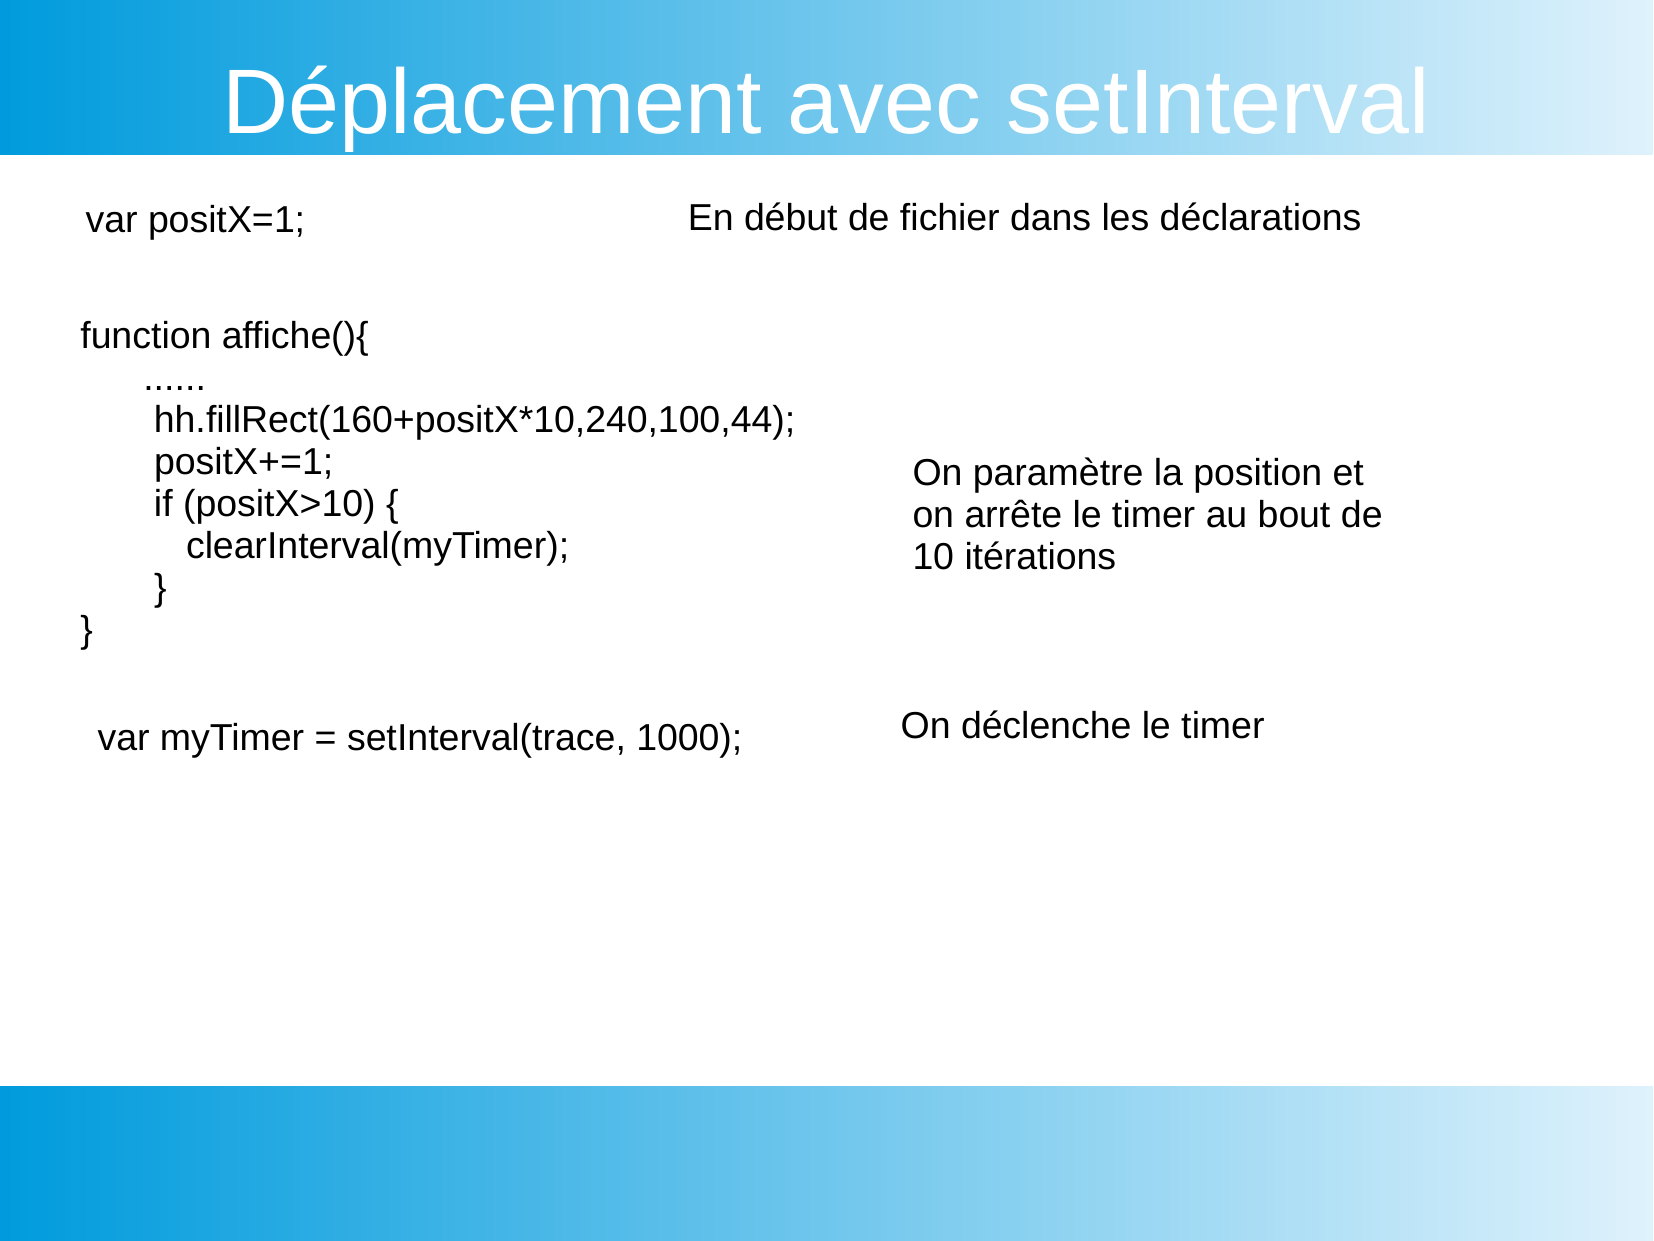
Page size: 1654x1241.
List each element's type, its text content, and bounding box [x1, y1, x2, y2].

title Déplacement avec setInterval [82, 49, 1571, 155]
text_box var myTimer = setInterval(trace, 1000); [82, 708, 1004, 808]
text_box var positX=1; [70, 191, 438, 249]
text_box function affiche(){ ...... hh.fillRect(160+positX*10,240,100,44); positX+=1; if (positX>10) { clearInterval(myTimer); } } [23, 307, 898, 658]
text_box On déclenche le timer [885, 696, 1418, 796]
text_box En début de fichier dans les déclarations [673, 188, 1548, 288]
text_box On paramètre la position et on arrête le timer au bout de 10 itérations [897, 444, 1430, 586]
